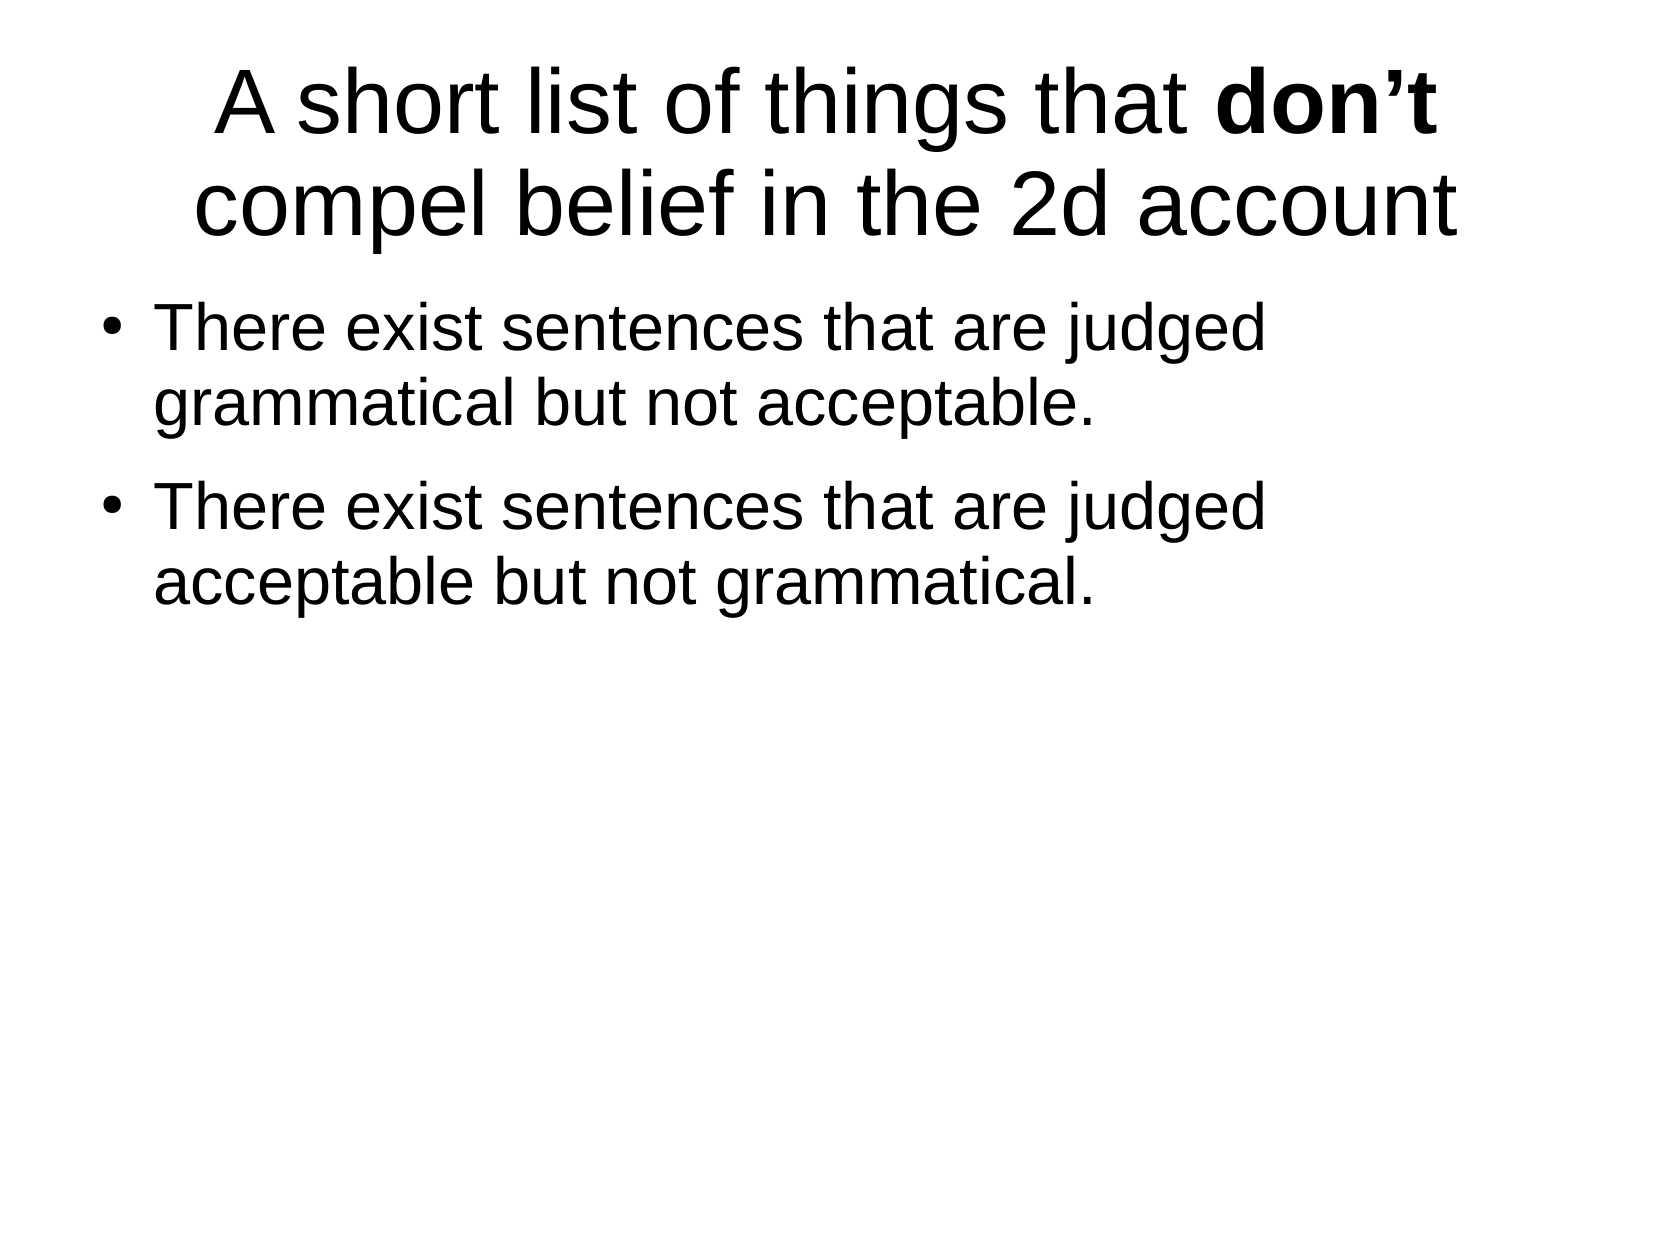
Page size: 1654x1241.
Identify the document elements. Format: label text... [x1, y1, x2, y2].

list There exist sentences that are judged grammatical but not acceptable. There exist sentences that are judged acceptable but not grammatical. [82, 290, 1571, 1010]
title A short list of things that don’t compel belief in the 2d account [82, 49, 1571, 257]
